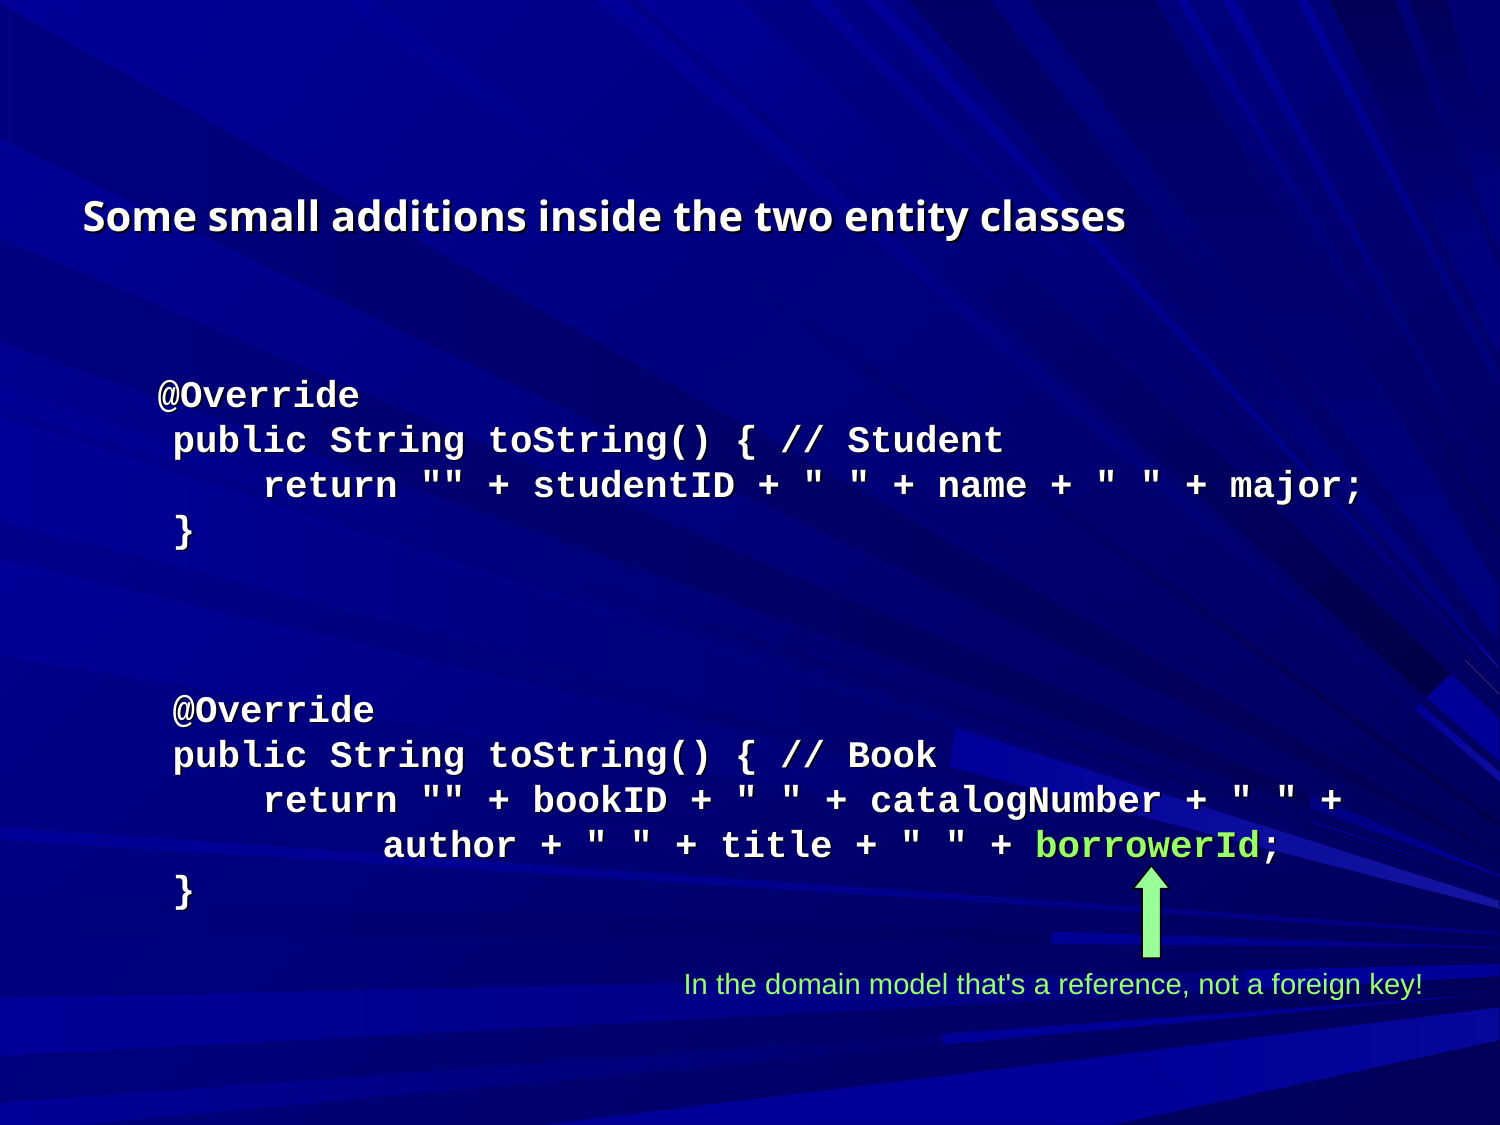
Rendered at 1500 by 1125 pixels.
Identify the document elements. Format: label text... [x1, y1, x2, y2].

text_box In the domain model that's a reference, not a foreign key! [668, 957, 1439, 1008]
text_box [1133, 865, 1170, 959]
title Some small additions inside the two entity classes @Override public String toString() { // Student return "" + studentID + " " + name + " " + major; } @Override public String toString() { // Book return "" + bookID + " " + catalogNumber + " " + author + " " + title + " " + borrowerId; } [67, 96, 1418, 1018]
